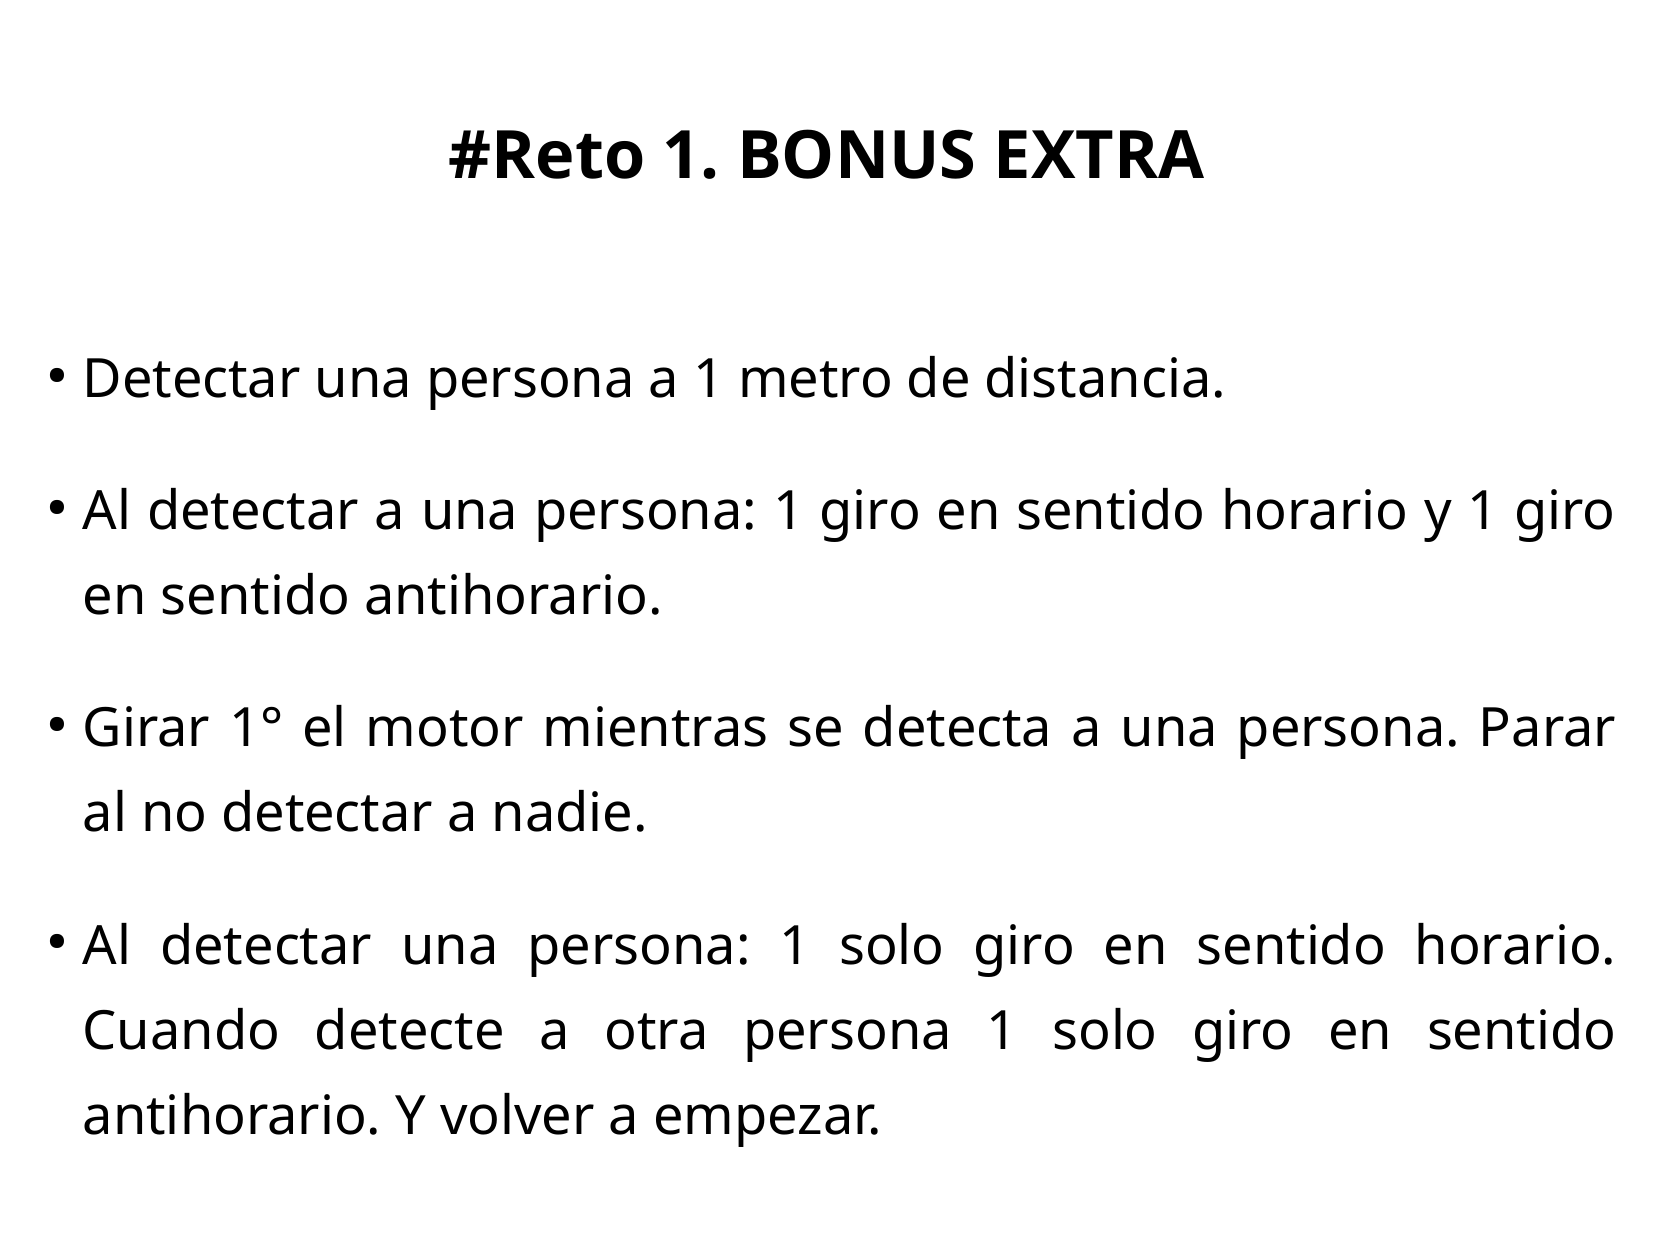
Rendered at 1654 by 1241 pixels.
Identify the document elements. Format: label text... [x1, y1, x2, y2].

text_box Detectar una persona a 1 metro de distancia. Al detectar a una persona: 1 giro en sentido horario y 1 giro en sentido antihorario. Girar 1° el motor mientras se detecta a una persona. Parar al no detectar a nadie. Al detectar una persona: 1 solo giro en sentido horario. Cuando detecte a otra persona 1 solo giro en sentido antihorario. Y volver a empezar. [47, 328, 1619, 1027]
title #Reto 1. BONUS EXTRA [82, 49, 1571, 257]
